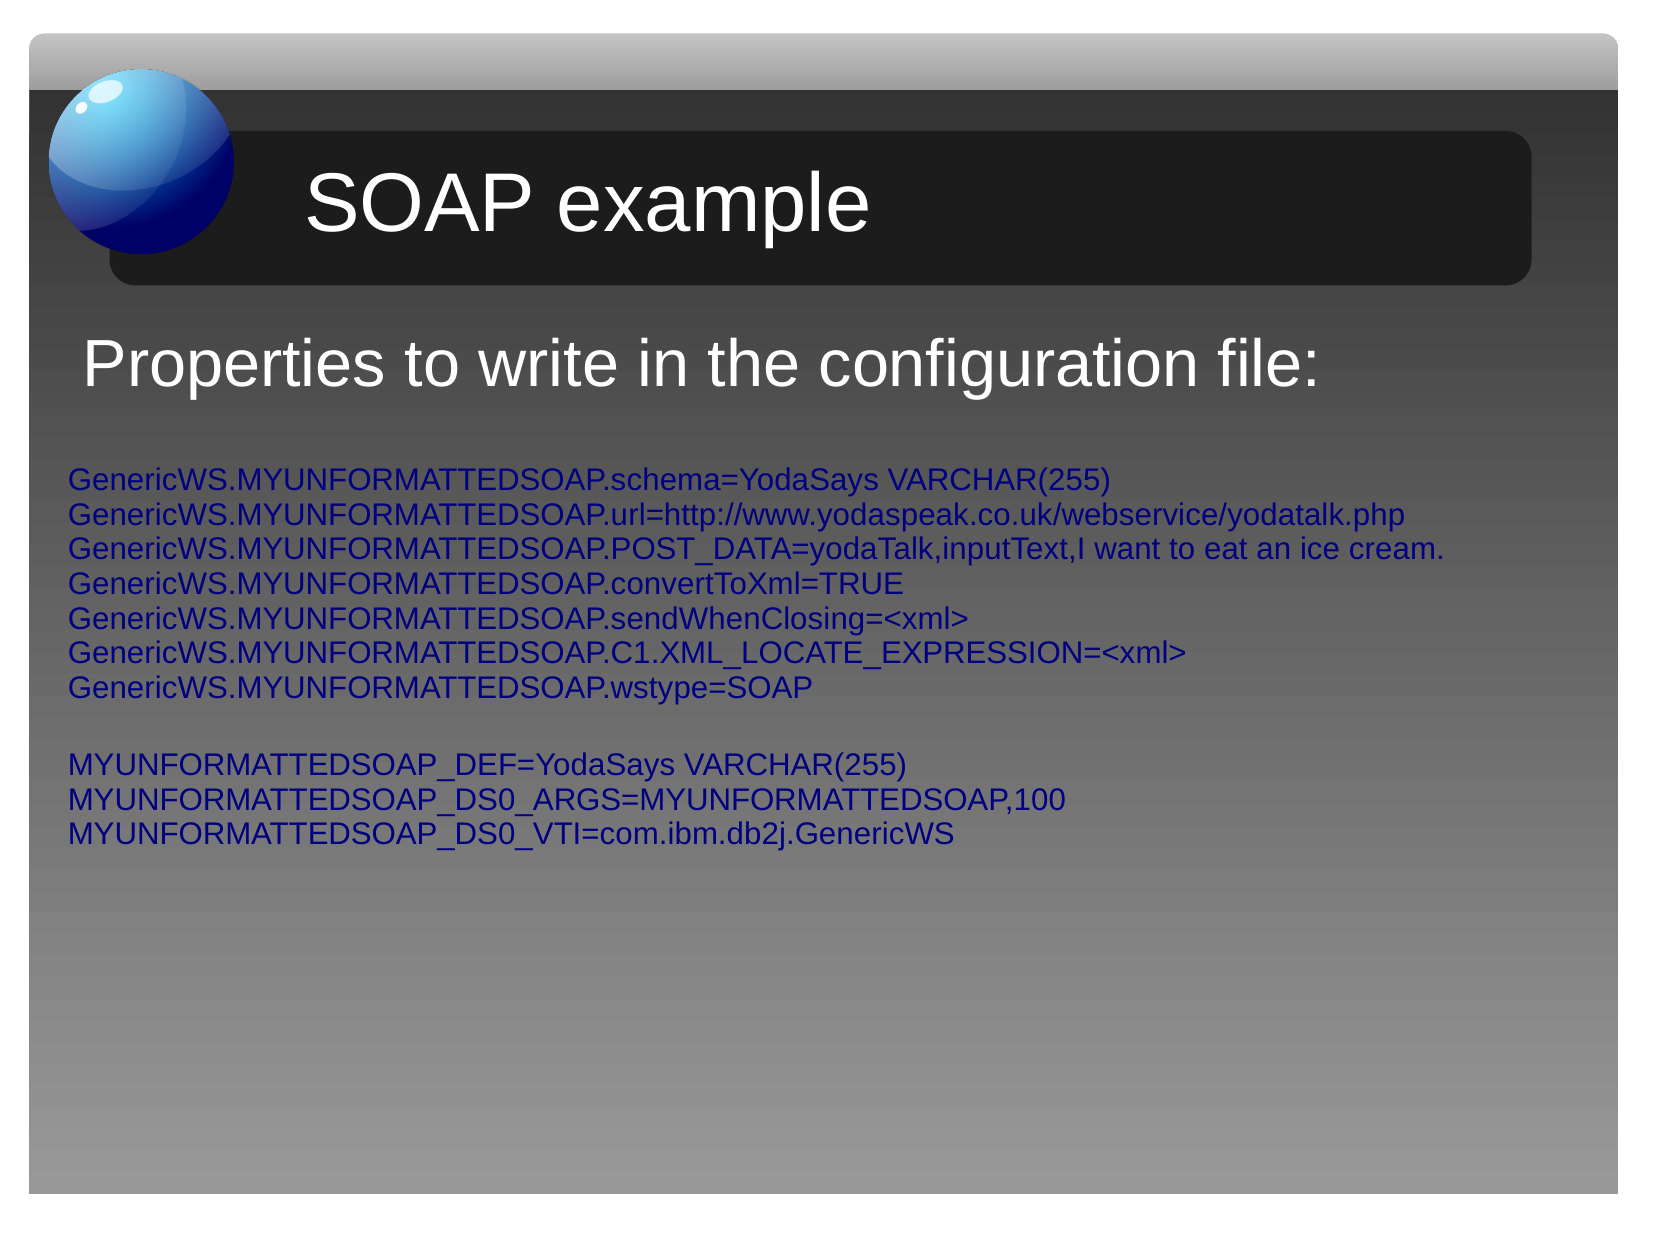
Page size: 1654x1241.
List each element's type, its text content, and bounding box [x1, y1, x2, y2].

picture [29, 57, 253, 266]
text_box GenericWS.MYUNFORMATTEDSOAP.schema=YodaSays VARCHAR(255) GenericWS.MYUNFORMATTEDSOAP.url=http://www.yodaspeak.co.uk/webservice/yodatalk.php GenericWS.MYUNFORMATTEDSOAP.POST_DATA=yodaTalk,inputText,I want to eat an ice cream. GenericWS.MYUNFORMATTEDSOAP.convertToXml=TRUE GenericWS.MYUNFORMATTEDSOAP.sendWhenClosing=<xml> GenericWS.MYUNFORMATTEDSOAP.C1.XML_LOCATE_EXPRESSION=<xml> GenericWS.MYUNFORMATTEDSOAP.wstype=SOAP MYUNFORMATTEDSOAP_DEF=YodaSays VARCHAR(255) MYUNFORMATTEDSOAP_DS0_ARGS=MYUNFORMATTEDSOAP,100 MYUNFORMATTEDSOAP_DS0_VTI=com.ibm.db2j.GenericWS [53, 454, 1506, 1063]
list Properties to write in the configuration file: [82, 325, 1571, 1130]
title SOAP example [82, 137, 1571, 267]
